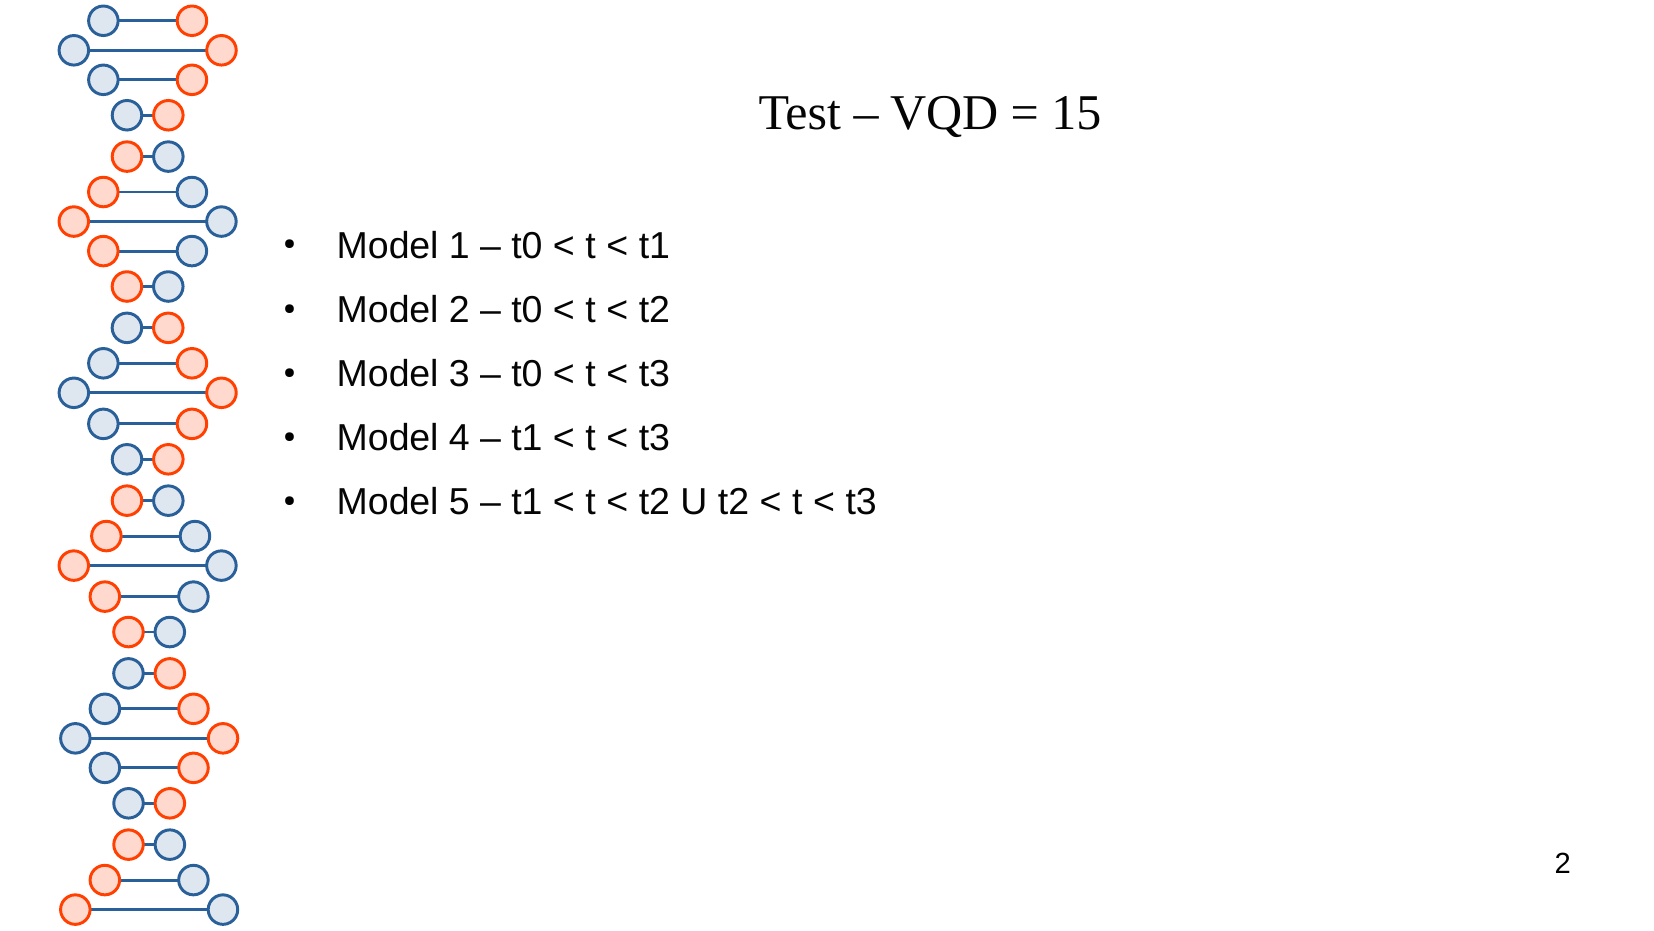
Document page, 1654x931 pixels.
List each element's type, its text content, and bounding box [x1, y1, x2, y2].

list Model 1 – t0 < t < t1 Model 2 – t0 < t < t2 Model 3 – t0 < t < t3 Model 4 – t1 < t < t3 Model 5 – t1 < t < t2 U t2 < t < t3 [265, 224, 1595, 827]
title Test – VQD = 15 [265, 35, 1595, 189]
